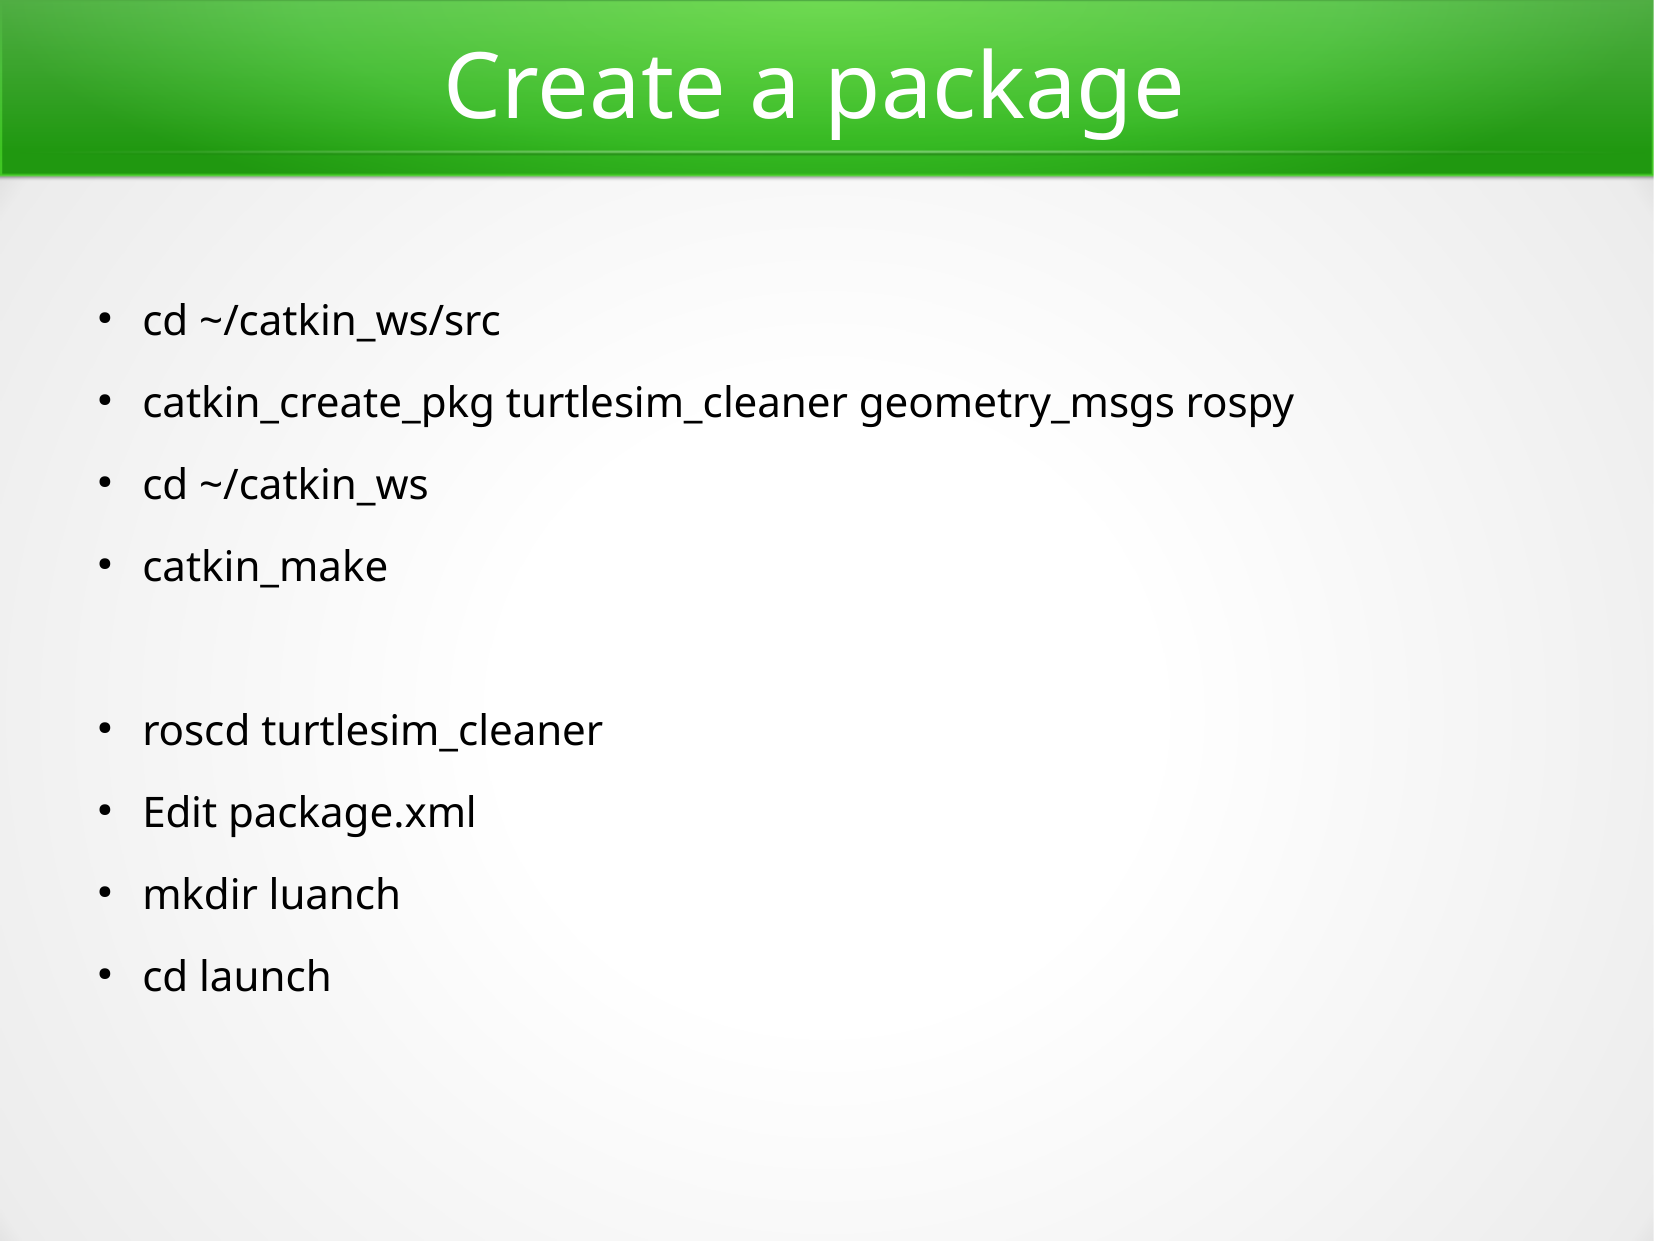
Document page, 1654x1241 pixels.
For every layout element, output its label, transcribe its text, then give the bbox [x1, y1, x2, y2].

title Create a package [82, 11, 1571, 154]
picture [0, 0, 1654, 1241]
list cd ~/catkin_ws/src catkin_create_pkg turtlesim_cleaner geometry_msgs rospy cd ~/catkin_ws catkin_make roscd turtlesim_cleaner Edit package.xml mkdir luanch cd launch [82, 290, 1571, 1010]
